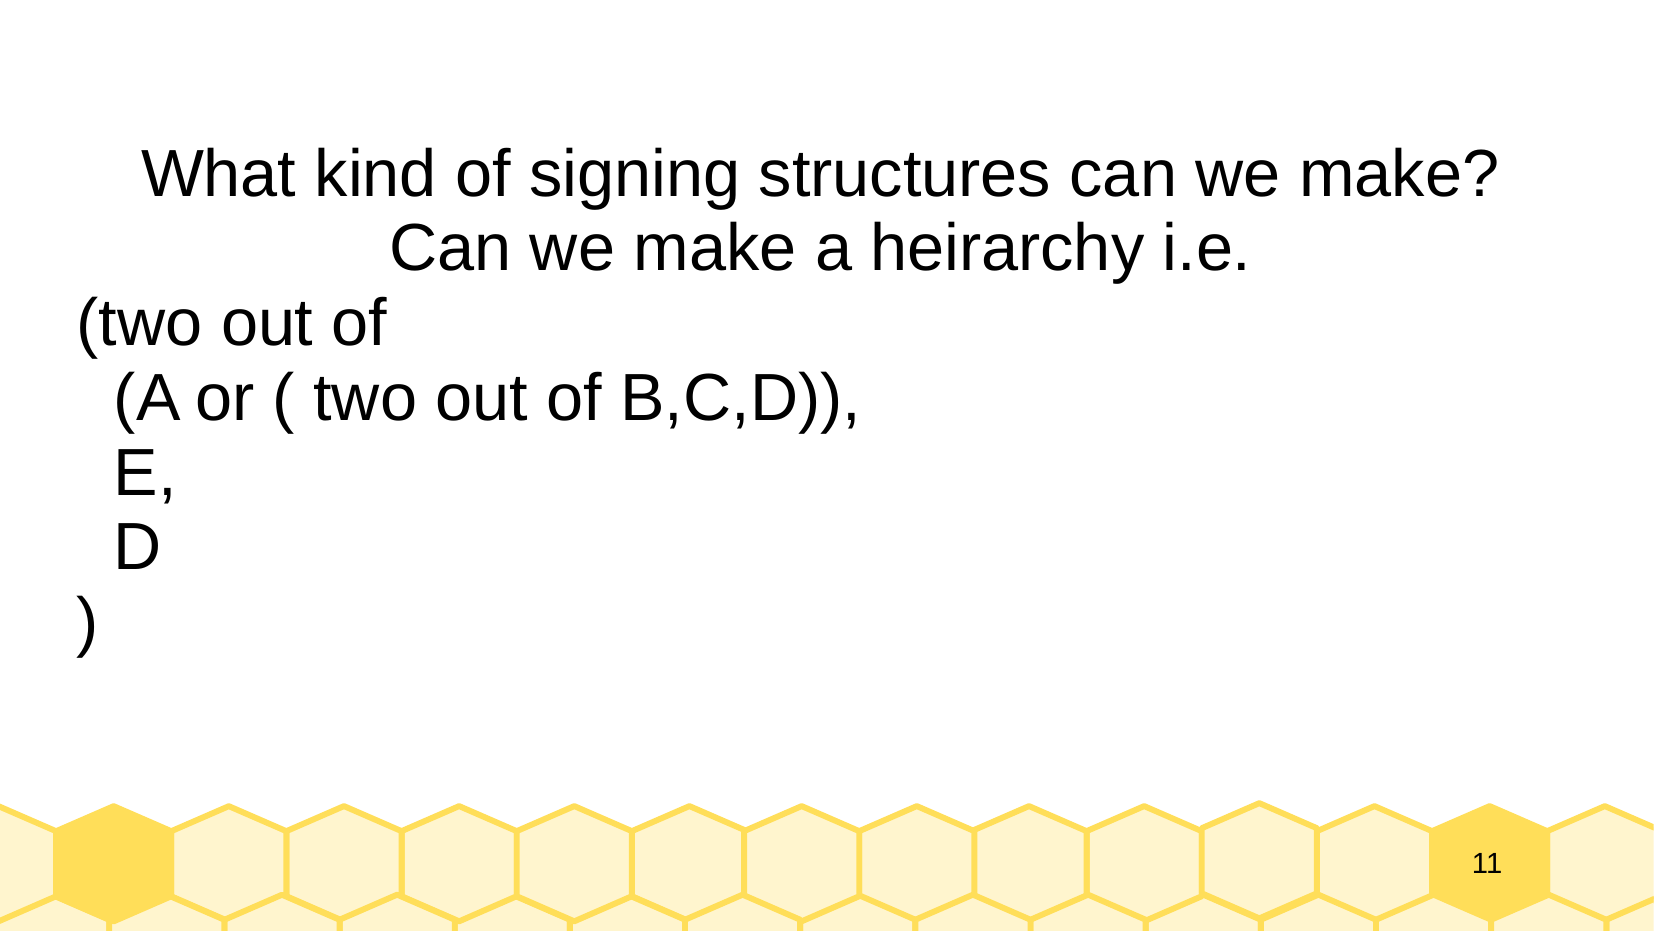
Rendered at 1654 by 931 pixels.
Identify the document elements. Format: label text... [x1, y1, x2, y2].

subtitle What kind of signing structures can we make? Can we make a heirarchy i.e. (two out of (A or ( two out of B,C,D)), E, D ) [76, 37, 1565, 758]
